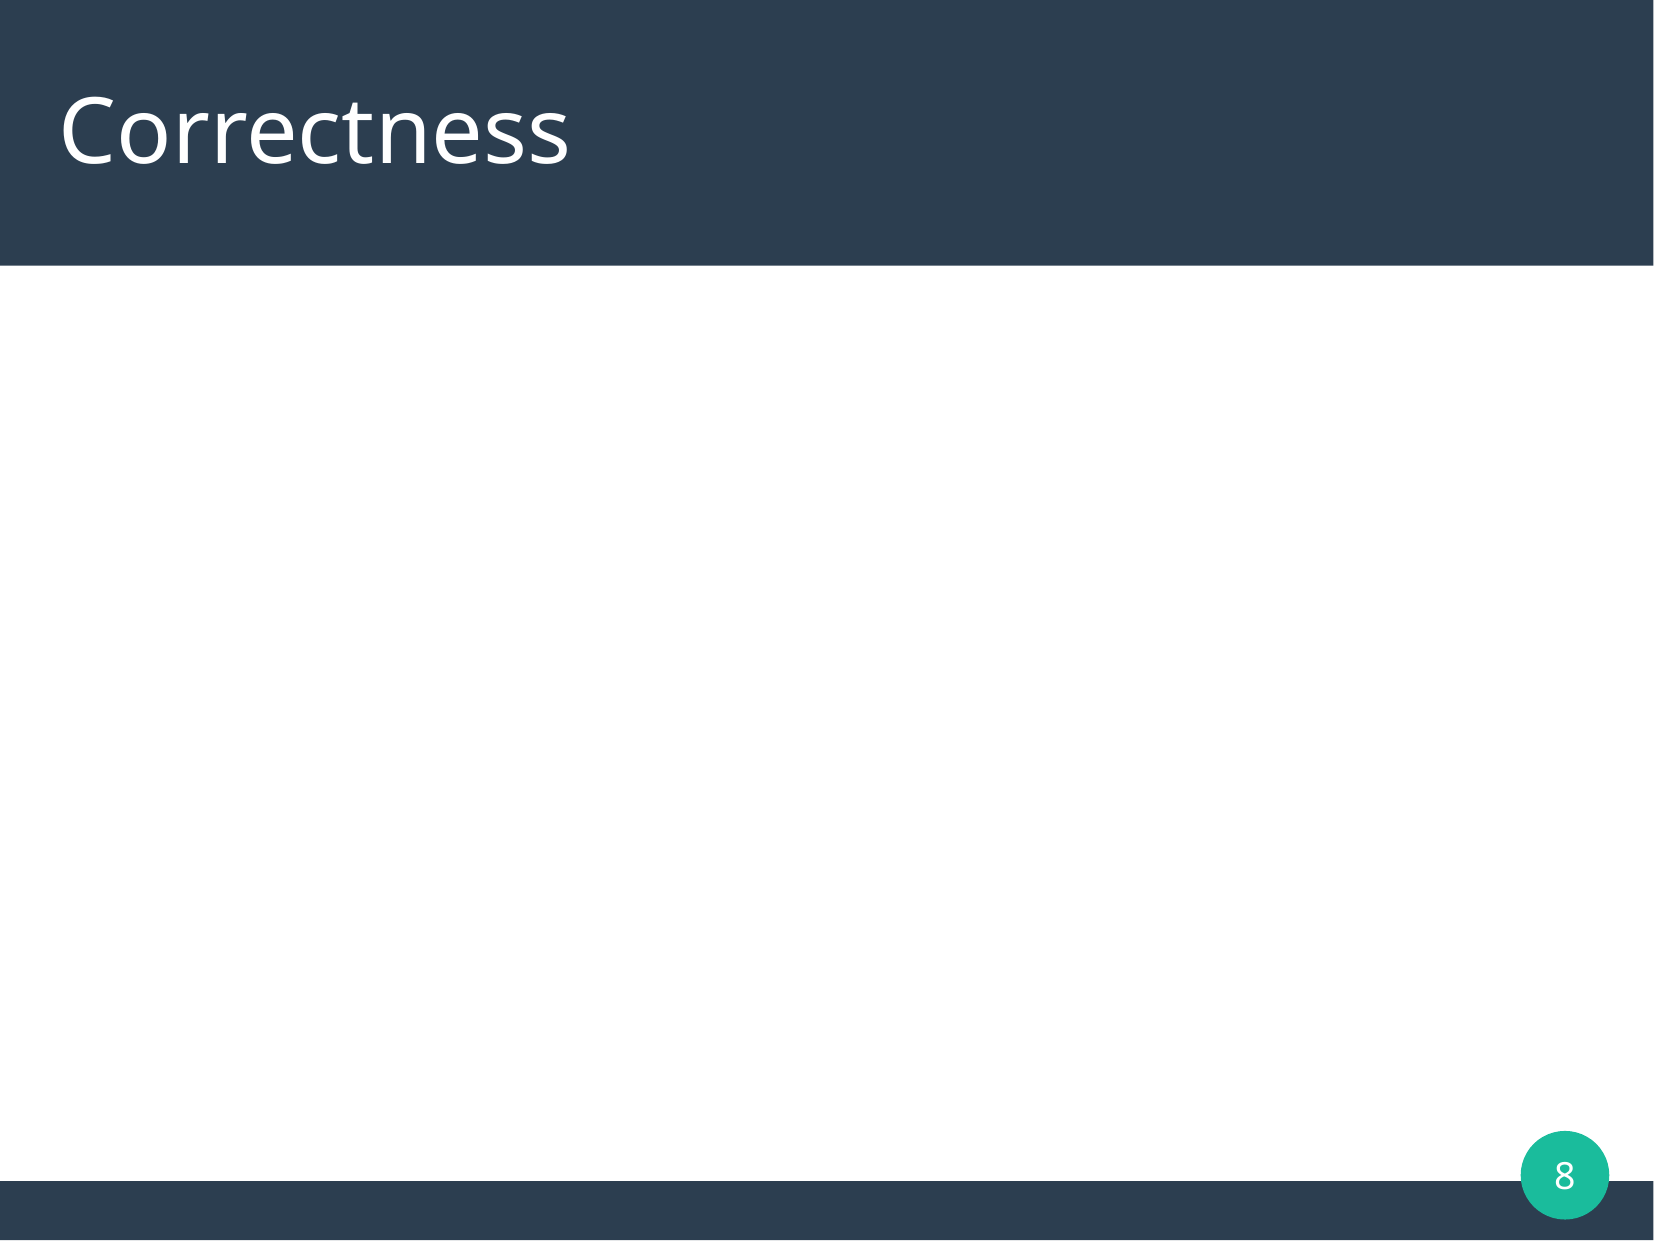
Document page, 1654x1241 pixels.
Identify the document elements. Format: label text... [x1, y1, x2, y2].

title Correctness [59, 49, 1595, 207]
